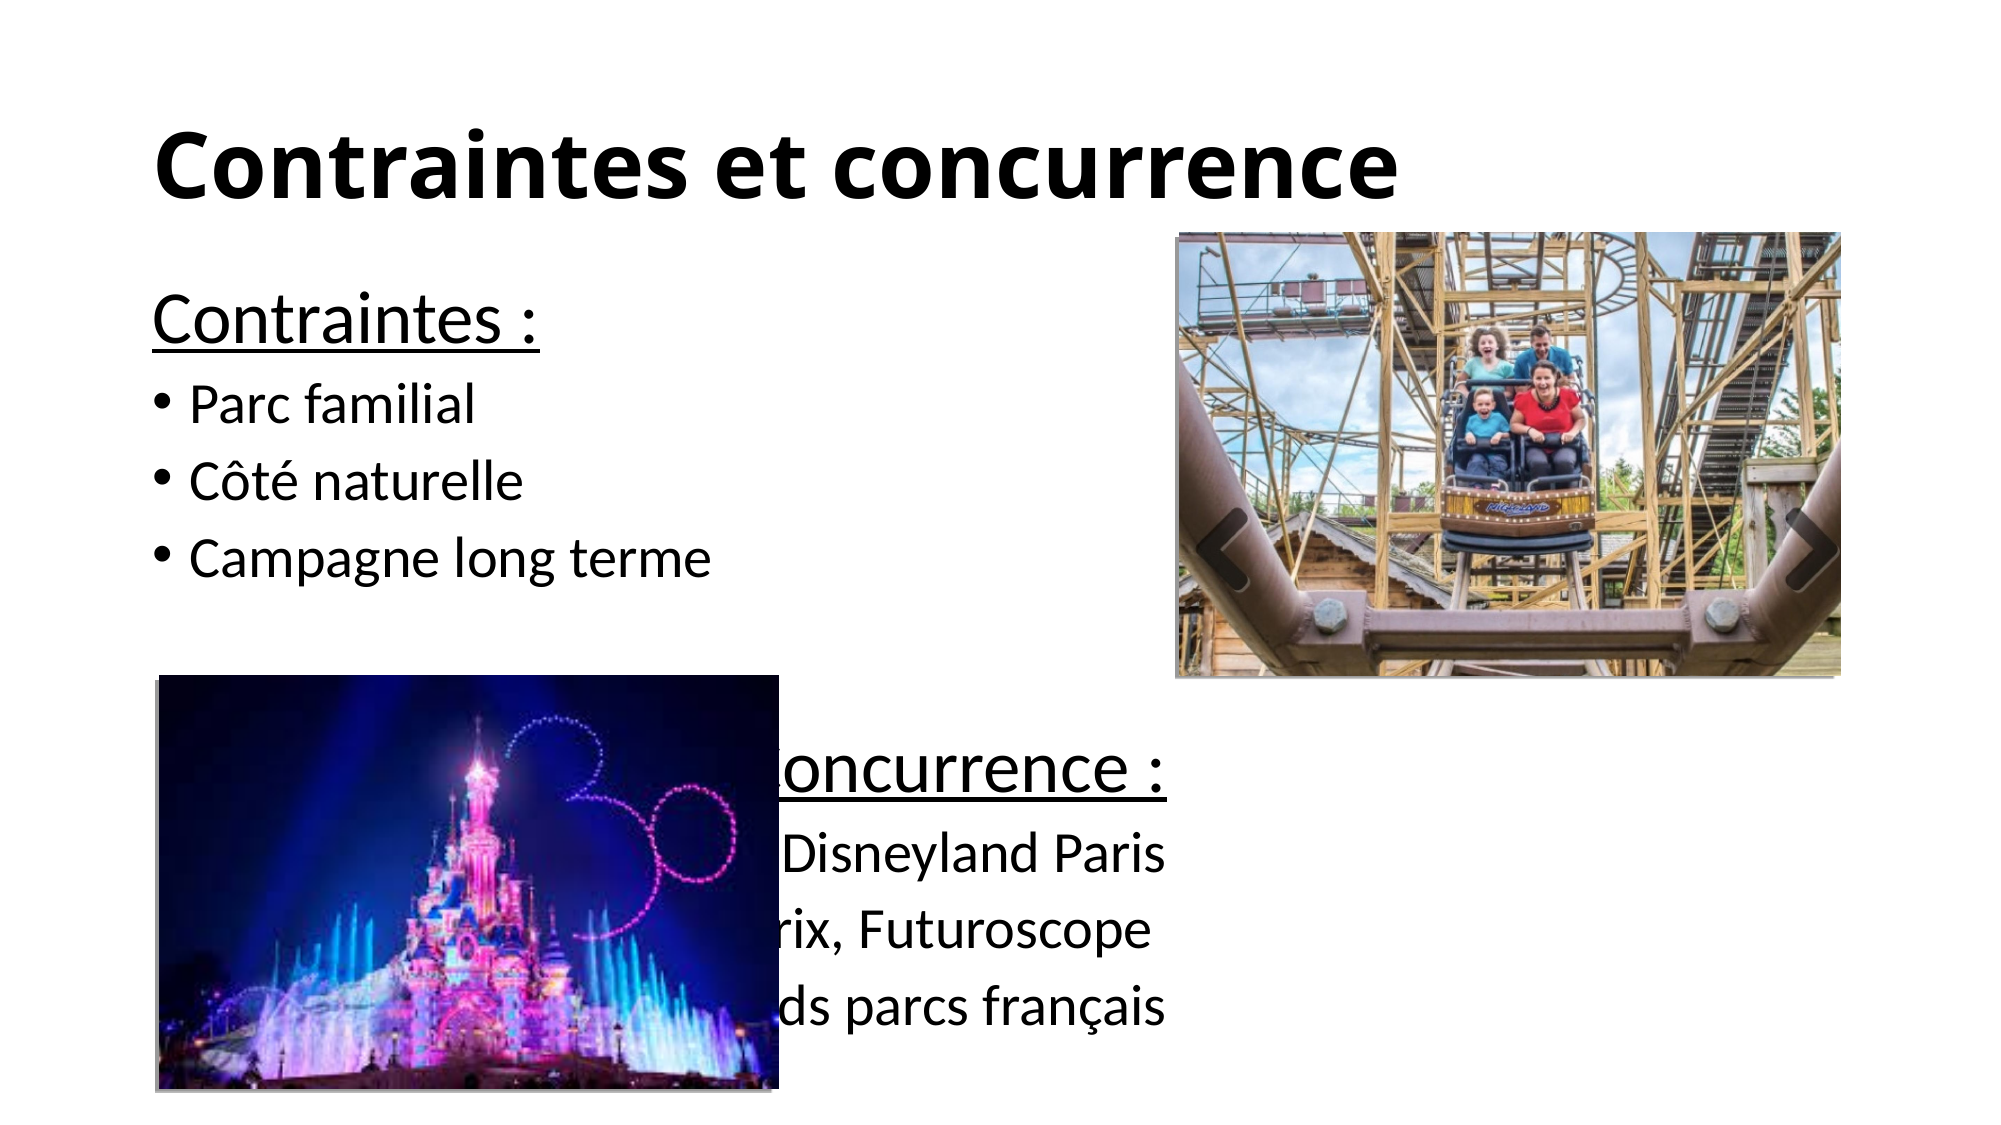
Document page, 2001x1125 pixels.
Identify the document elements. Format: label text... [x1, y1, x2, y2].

picture [1179, 232, 1841, 676]
list Contraintes : Parc familial Côté naturelle Campagne long terme Concurrence : 30 ans de Disneyland Paris Puy du Fou, Parc Astérix, Futuroscope et autres grands parcs français [137, 227, 1863, 1106]
picture [159, 675, 779, 1089]
title Contraintes et concurrence [137, 59, 1863, 227]
